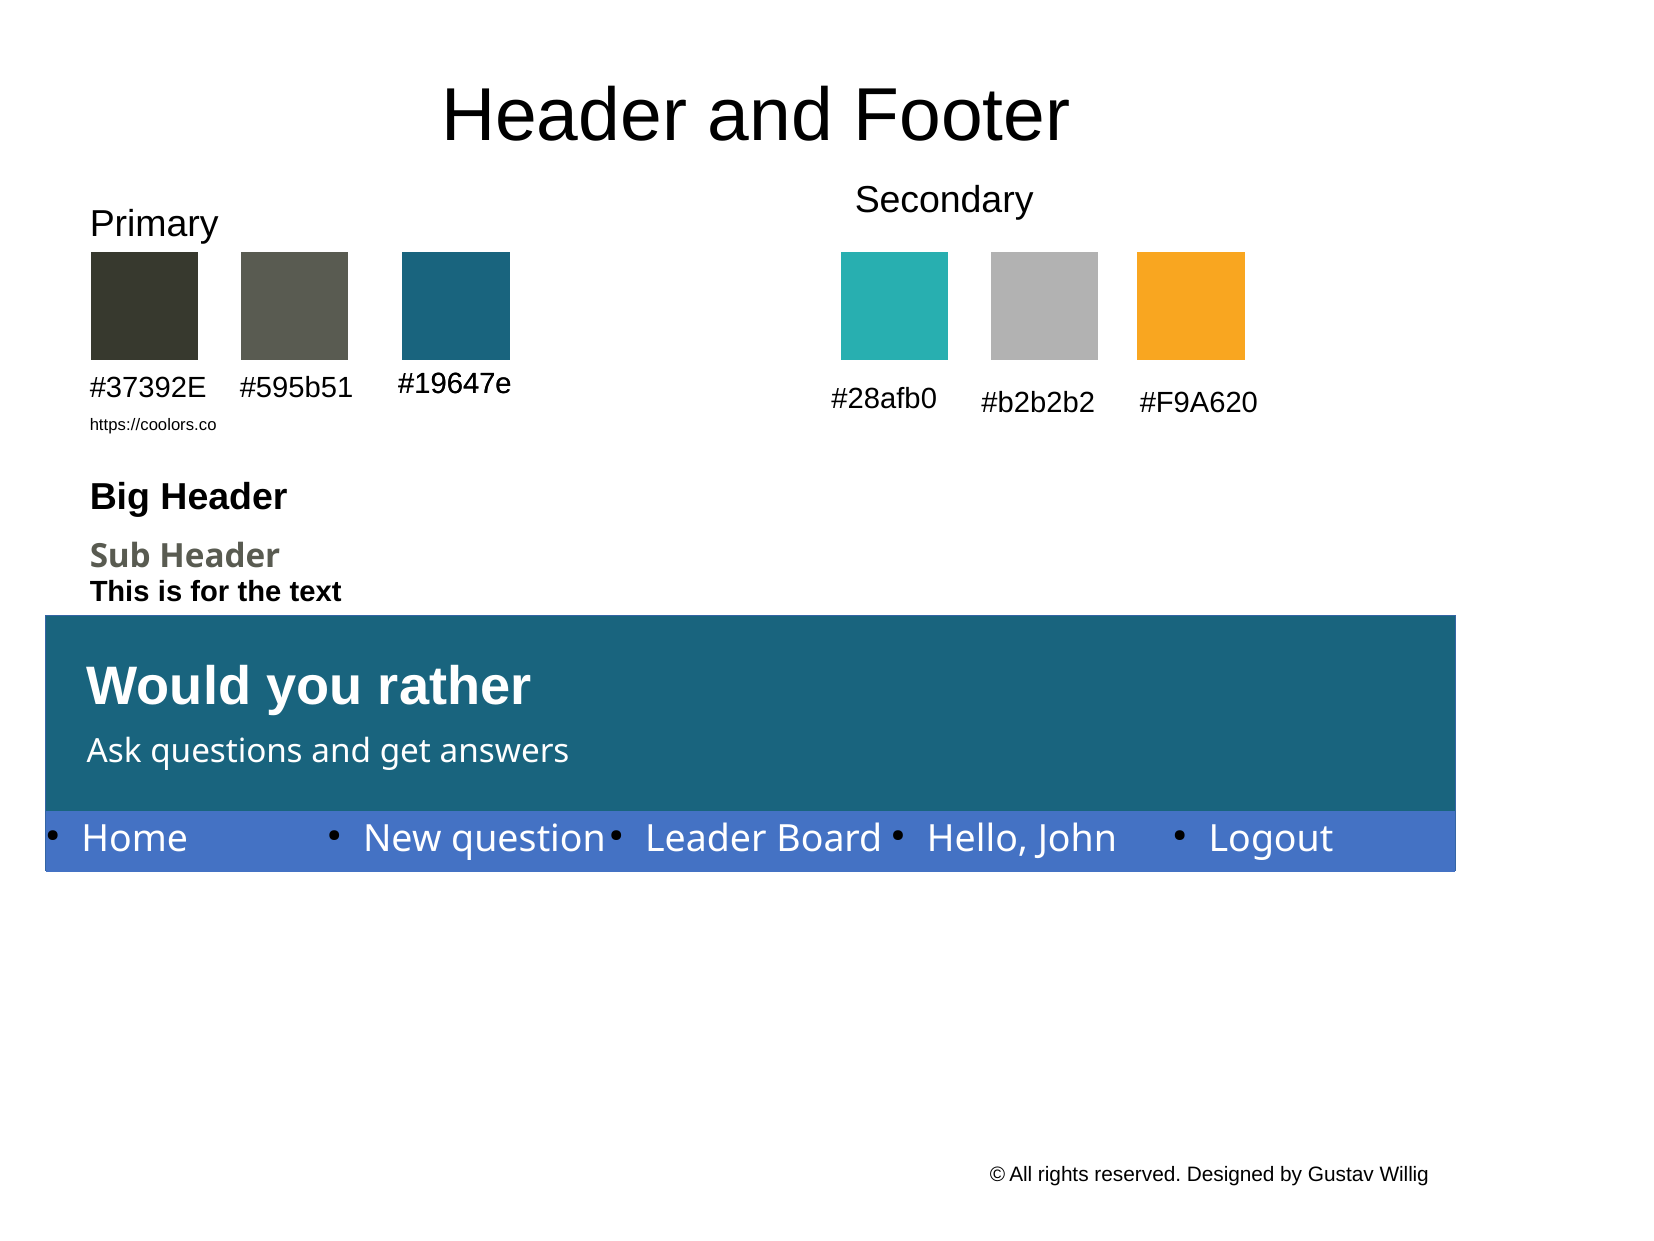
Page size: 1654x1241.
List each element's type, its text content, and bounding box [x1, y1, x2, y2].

text_box #37392E [75, 363, 225, 408]
text_box [840, 251, 949, 361]
text_box https://coolors.co [75, 408, 1057, 466]
text_box [401, 251, 511, 360]
text_box Would you rather [71, 648, 687, 720]
text_box #F9A620 [1125, 378, 1284, 436]
text_box Ask questions and get answers [71, 720, 946, 811]
table_header New question [328, 811, 610, 872]
text_box This is for the text [75, 567, 496, 616]
text_box Big Header [75, 468, 496, 525]
title Header and Footer [82, 49, 1430, 172]
text_box Primary [75, 195, 421, 252]
text_box Secondary [840, 171, 1239, 271]
text_box #28afb0 [816, 375, 976, 432]
text_box Sub Header [75, 525, 496, 567]
table_header Home [46, 811, 328, 872]
text_box #b2b2b2 [966, 378, 1125, 436]
table_header Leader Board [610, 811, 891, 872]
table_header Hello, John [891, 811, 1173, 872]
text_box [45, 615, 1456, 871]
text_box #595b51 [225, 363, 384, 421]
text_box [90, 251, 199, 361]
text_box [1136, 251, 1246, 361]
text_box [240, 251, 349, 361]
text_box © All rights reserved. Designed by Gustav Willig [975, 1155, 1444, 1194]
table_header Logout [1173, 811, 1455, 872]
text_box [990, 251, 1099, 361]
text_box #19647e [383, 360, 542, 417]
